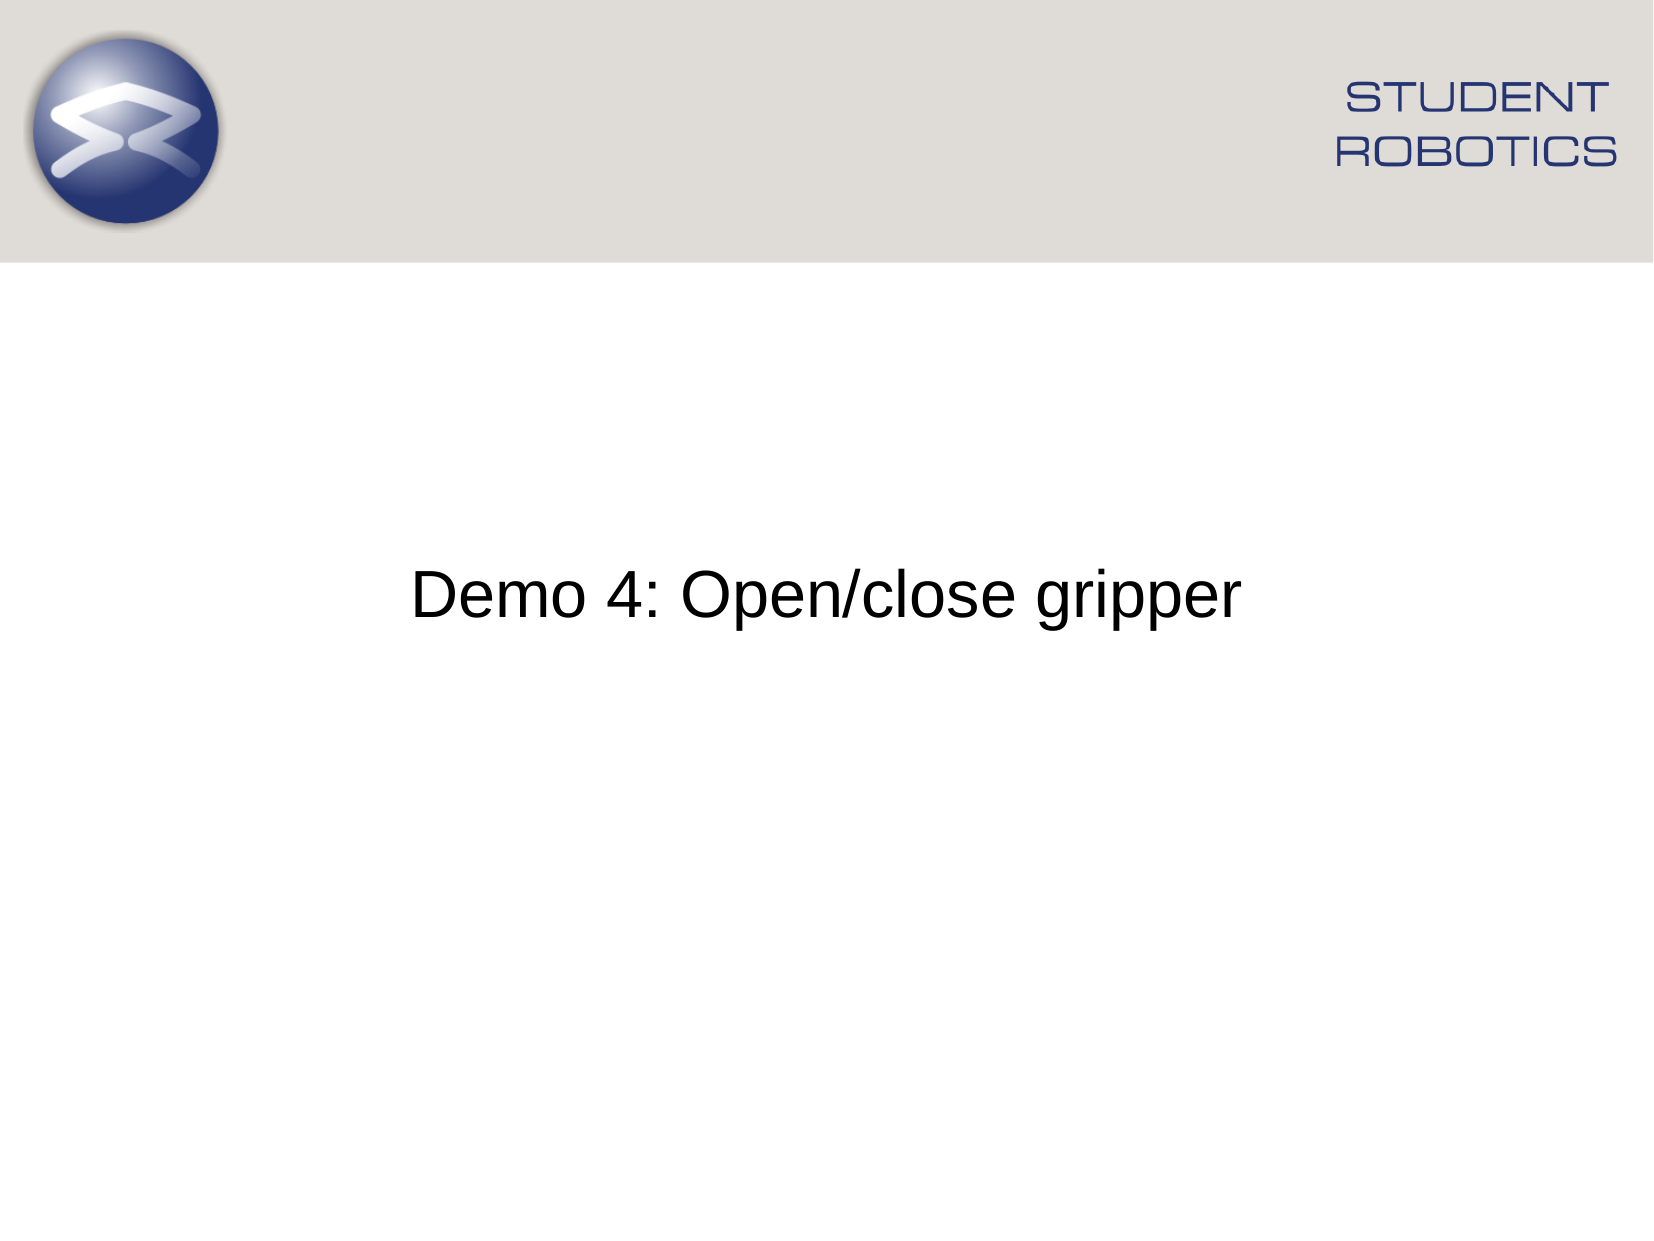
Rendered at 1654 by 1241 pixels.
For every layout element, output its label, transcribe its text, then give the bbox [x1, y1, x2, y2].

picture [1571, 68, 1633, 174]
picture [9, 19, 82, 245]
subtitle Demo 4: Open/close gripper [82, 7, 1571, 1102]
